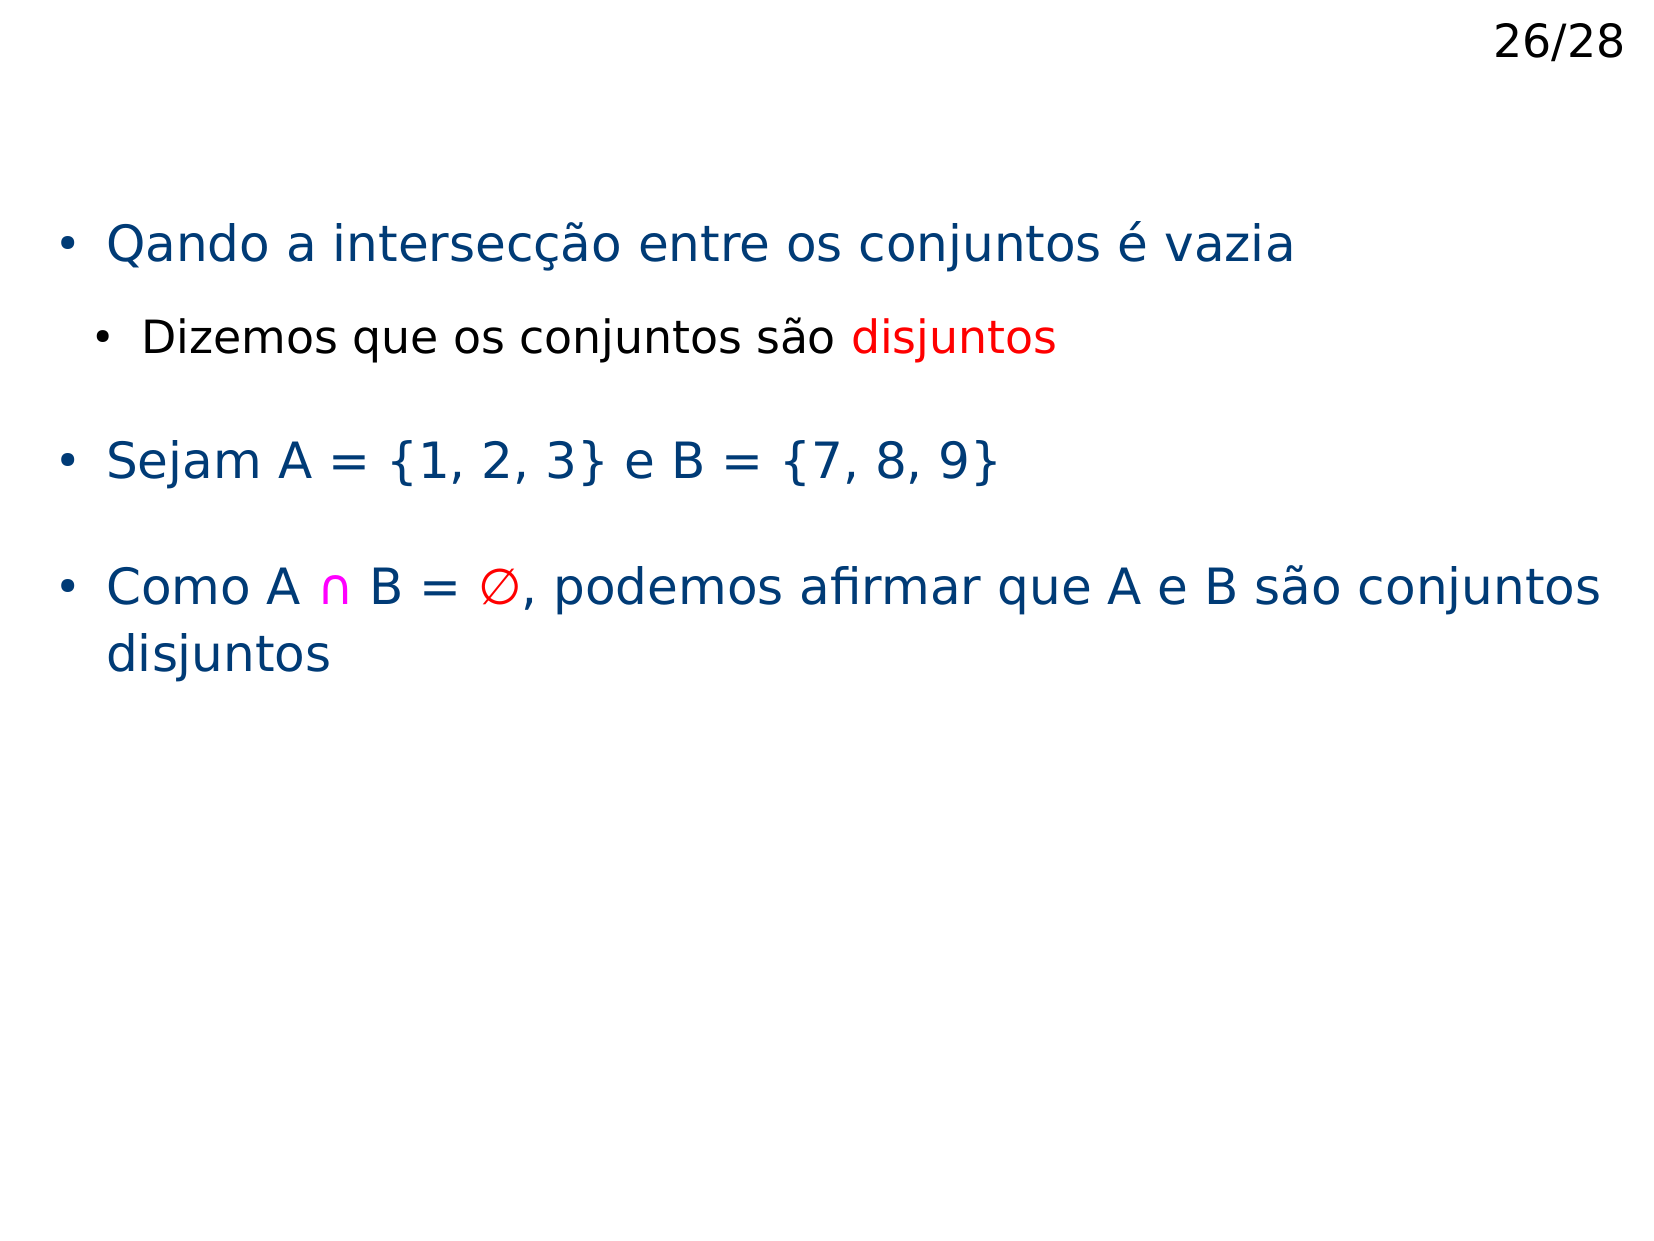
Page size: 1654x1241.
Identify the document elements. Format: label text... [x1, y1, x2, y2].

list Qando a intersecção entre os conjuntos é vazia Dizemos que os conjuntos são disjuntos Sejam A = {1, 2, 3} e B = {7, 8, 9} Como A ∩ B = ∅, podemos afirmar que A e B são conjuntos disjuntos [59, 206, 1625, 1211]
